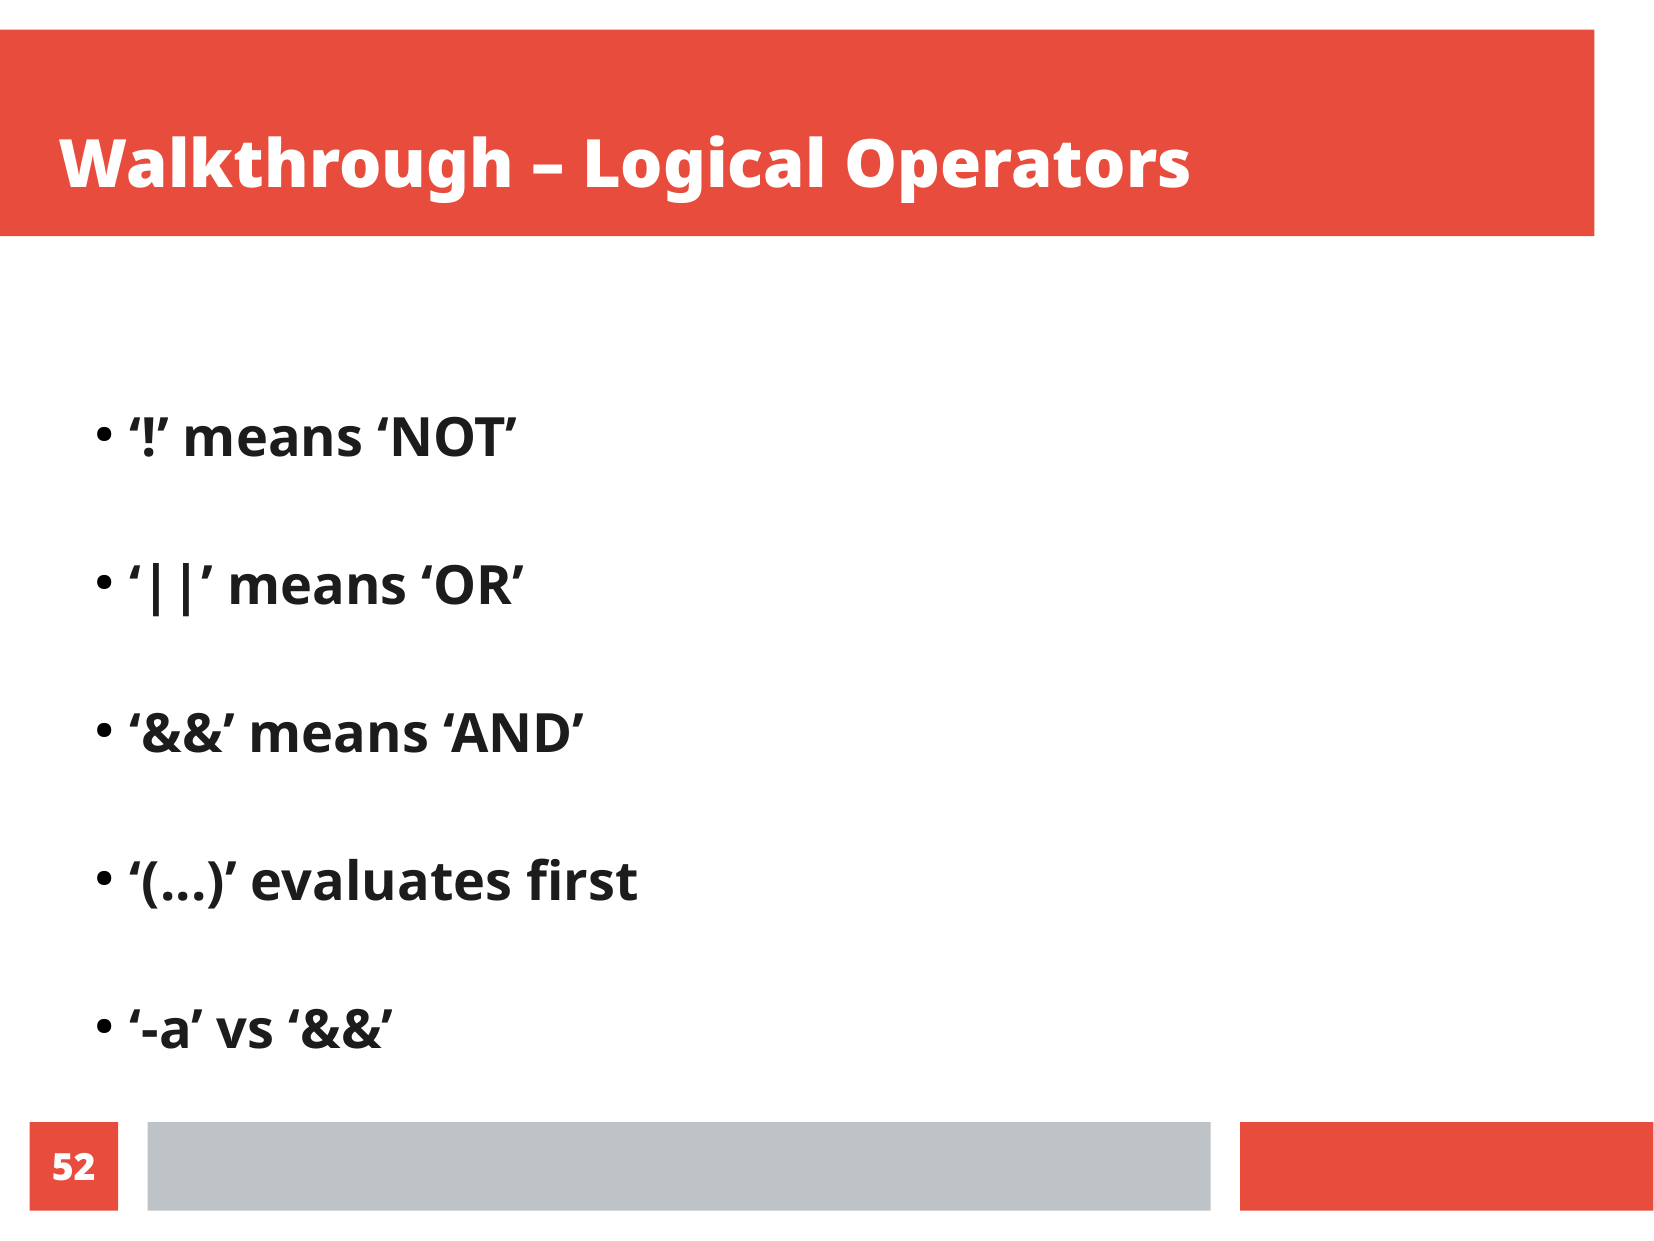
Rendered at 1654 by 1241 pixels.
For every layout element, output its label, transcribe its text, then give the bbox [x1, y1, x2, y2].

subtitle ‘!’ means ‘NOT’ ‘||’ means ‘OR’ ‘&&’ means ‘AND’ ‘(...)’ evaluates first ‘-a’ vs ‘&&’ [59, 324, 1565, 1093]
title Walkthrough – Logical Operators [59, 59, 1595, 207]
